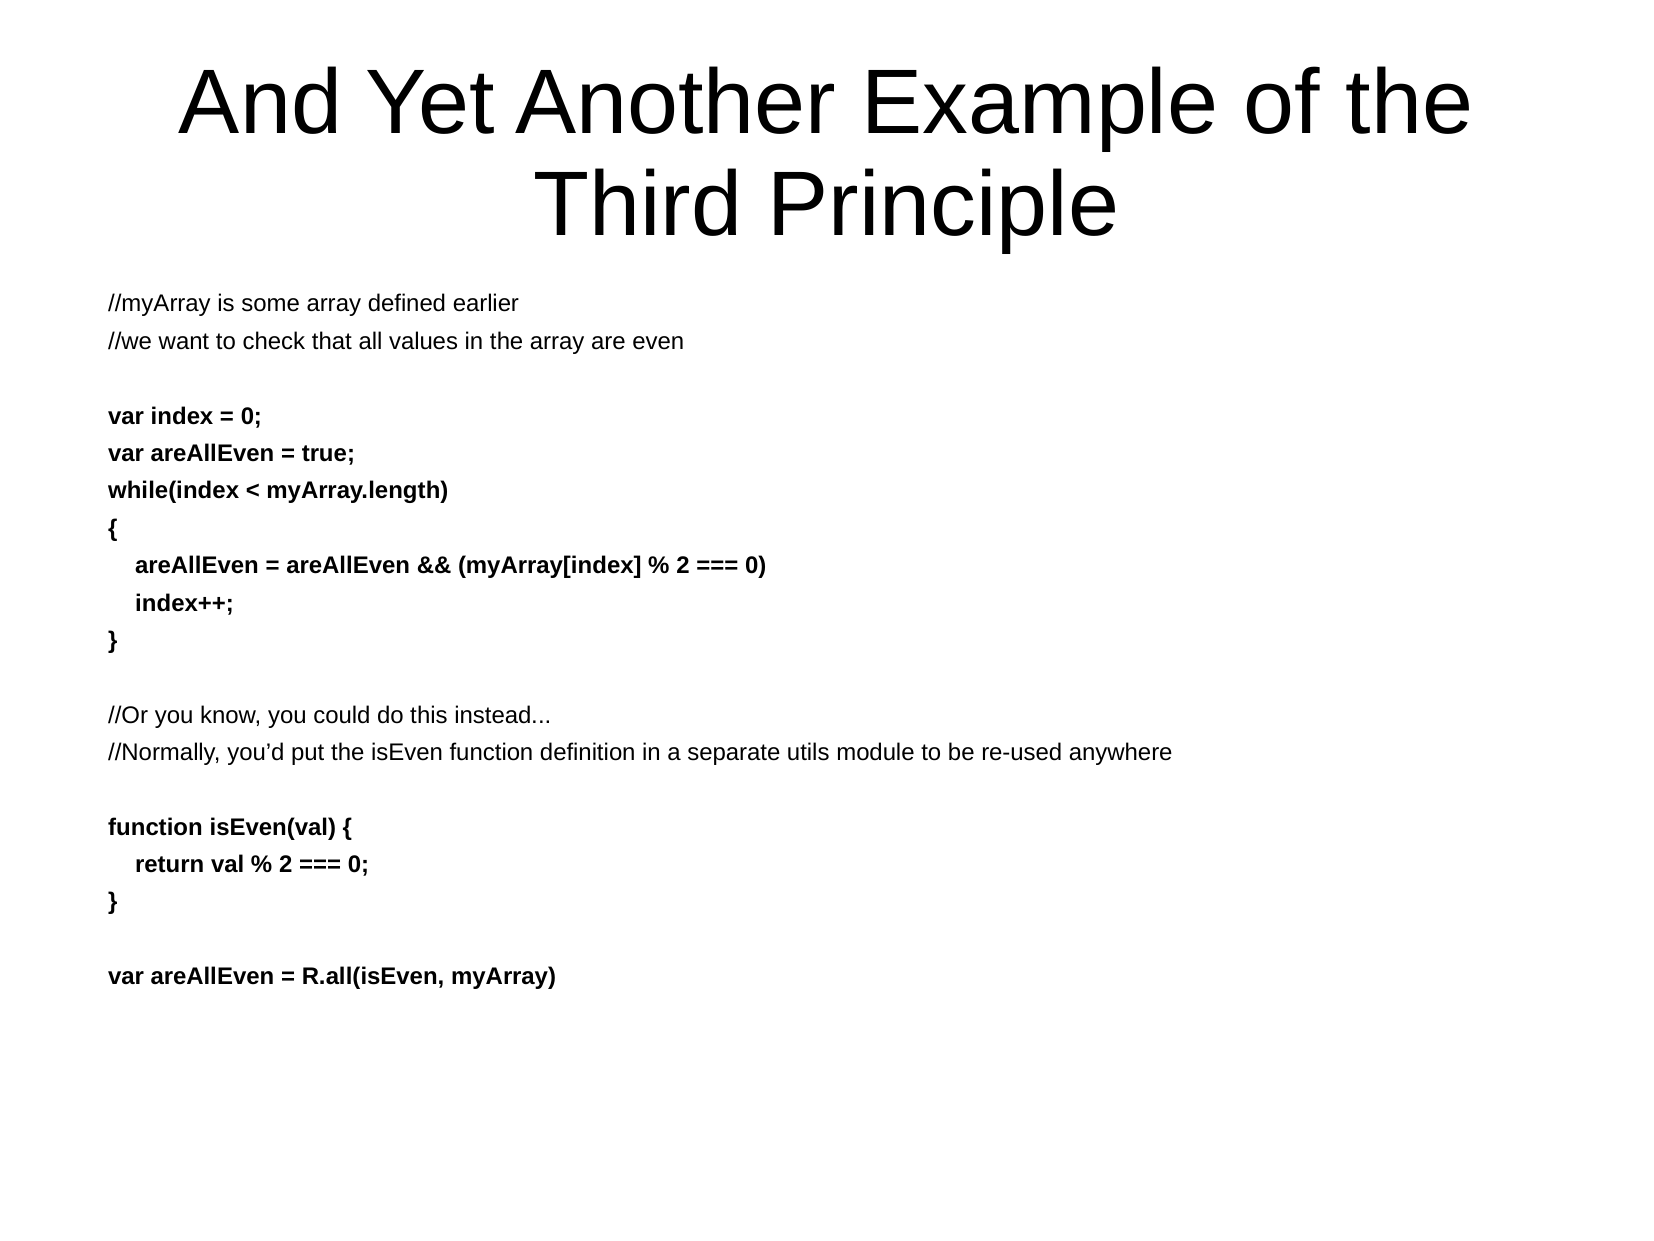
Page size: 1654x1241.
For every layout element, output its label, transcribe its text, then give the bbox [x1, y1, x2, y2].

title And Yet Another Example of the Third Principle [82, 49, 1571, 257]
list //myArray is some array defined earlier //we want to check that all values in the array are even var index = 0; var areAllEven = true; while(index < myArray.length) { areAllEven = areAllEven && (myArray[index] % 2 === 0) index++; } //Or you know, you could do this instead... //Normally, you’d put the isEven function definition in a separate utils module to be re-used anywhere function isEven(val) { return val % 2 === 0; } var areAllEven = R.all(isEven, myArray) [82, 290, 1571, 1010]
